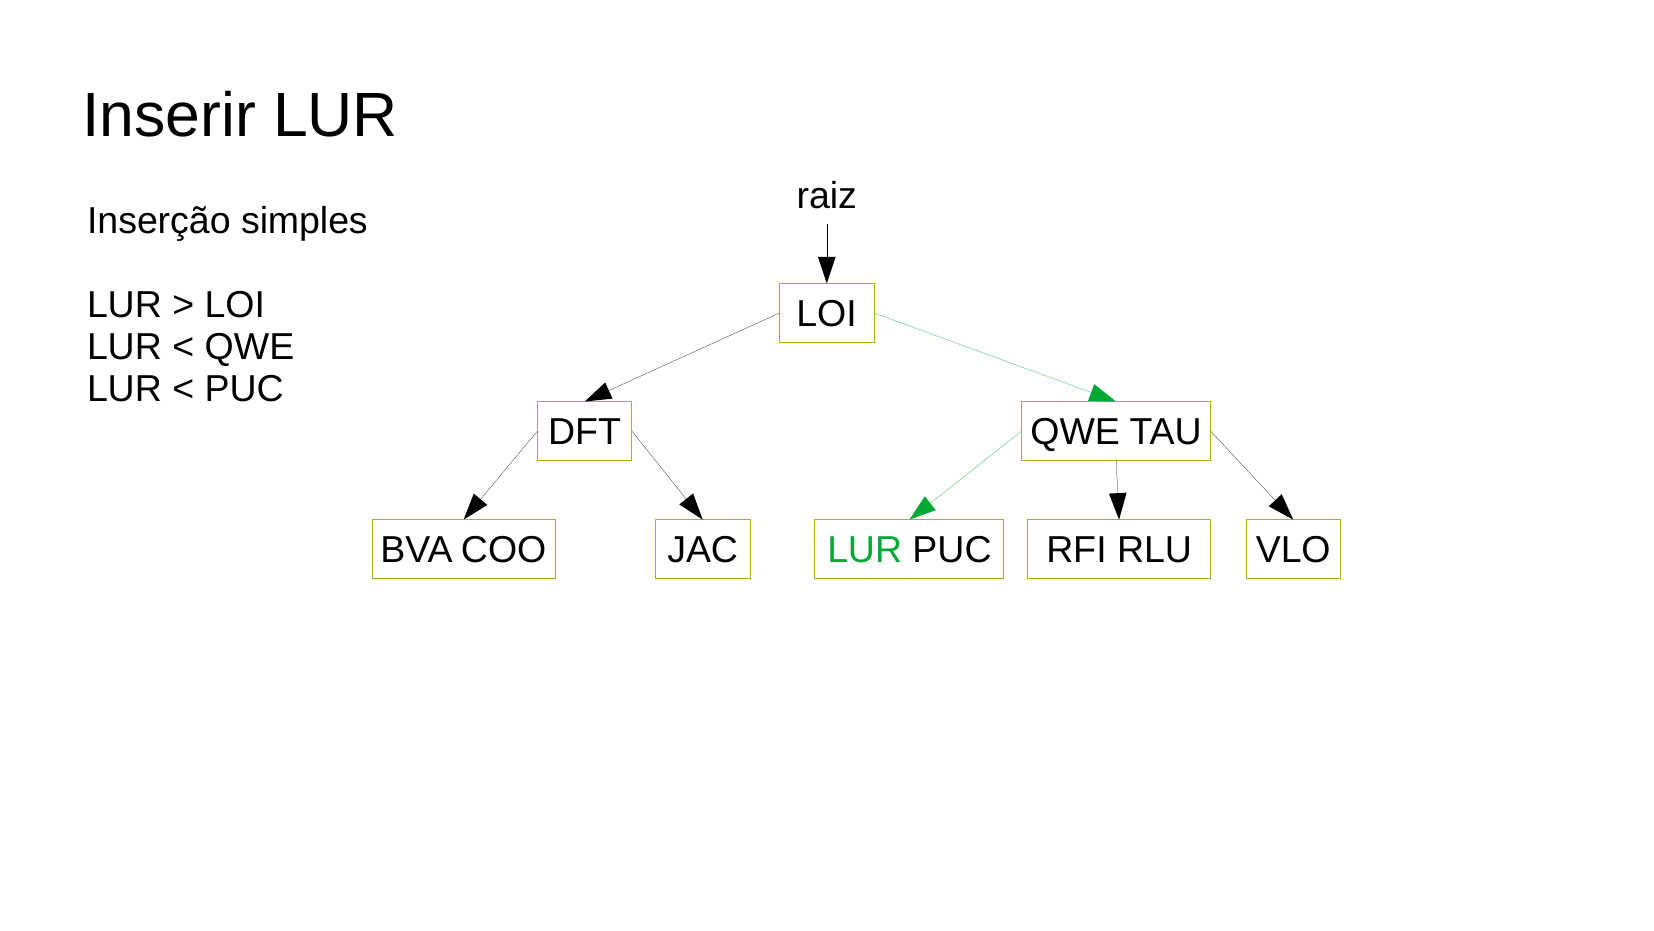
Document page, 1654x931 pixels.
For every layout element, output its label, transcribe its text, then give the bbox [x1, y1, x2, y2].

title Inserir LUR [82, 37, 1571, 193]
text_box DFT [537, 401, 632, 461]
text_box QWE TAU [1021, 401, 1211, 461]
text_box raiz [781, 167, 872, 225]
text_box LUR PUC [814, 519, 1004, 579]
text_box JAC [655, 519, 751, 579]
text_box LOI [779, 283, 875, 343]
text_box Inserção simples LUR > LOI LUR < QWE LUR < PUC [72, 192, 383, 418]
text_box RFI RLU [1027, 519, 1211, 579]
text_box VLO [1246, 519, 1341, 579]
text_box BVA COO [372, 519, 556, 579]
